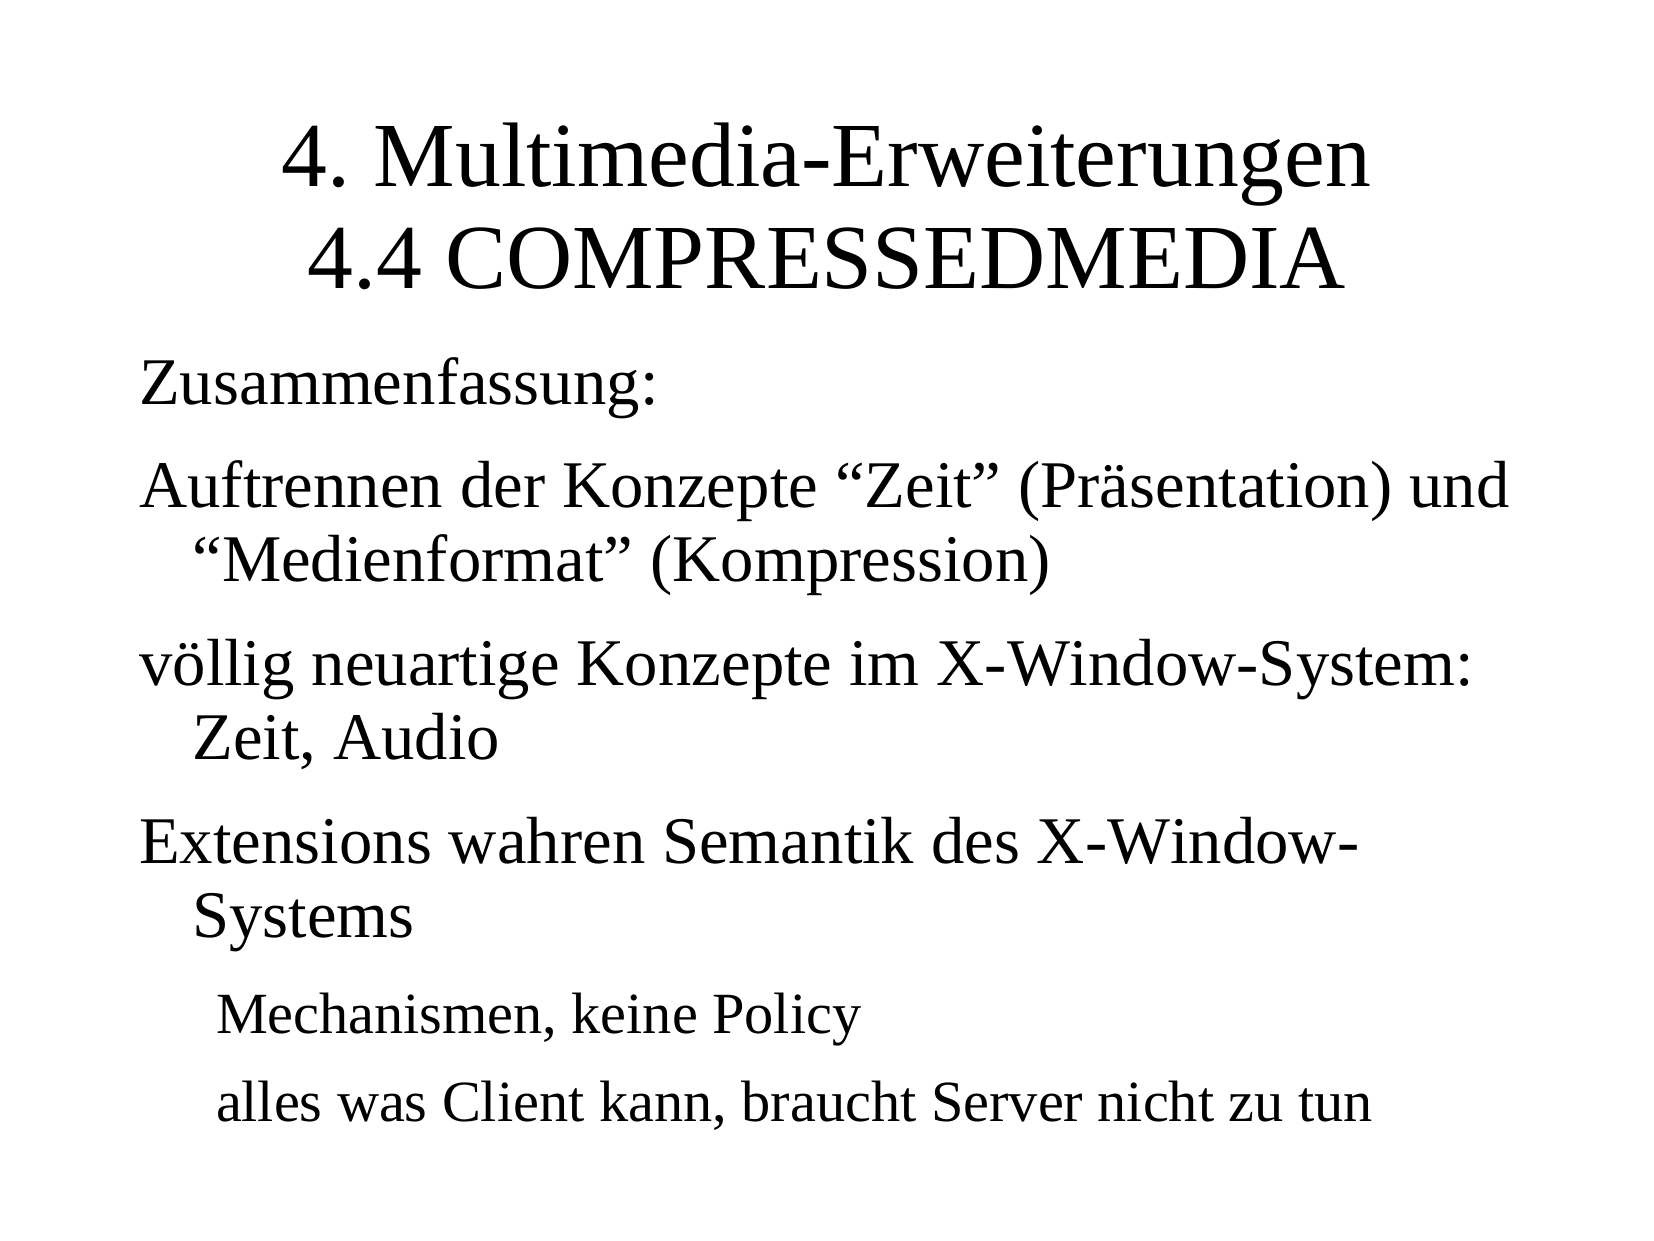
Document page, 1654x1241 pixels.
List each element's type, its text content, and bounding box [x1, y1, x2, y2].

title 4. Multimedia-Erweiterungen 4.4 COMPRESSEDMEDIA [121, 102, 1534, 311]
list Zusammenfassung: Auftrennen der Konzepte “Zeit” (Präsentation) und “Medienformat” (Kompression) völlig neuartige Konzepte im X-Window-System: Zeit, Audio Extensions wahren Semantik des X-Window-Systems Mechanismen, keine Policy alles was Client kann, braucht Server nicht zu tun [121, 344, 1534, 1135]
